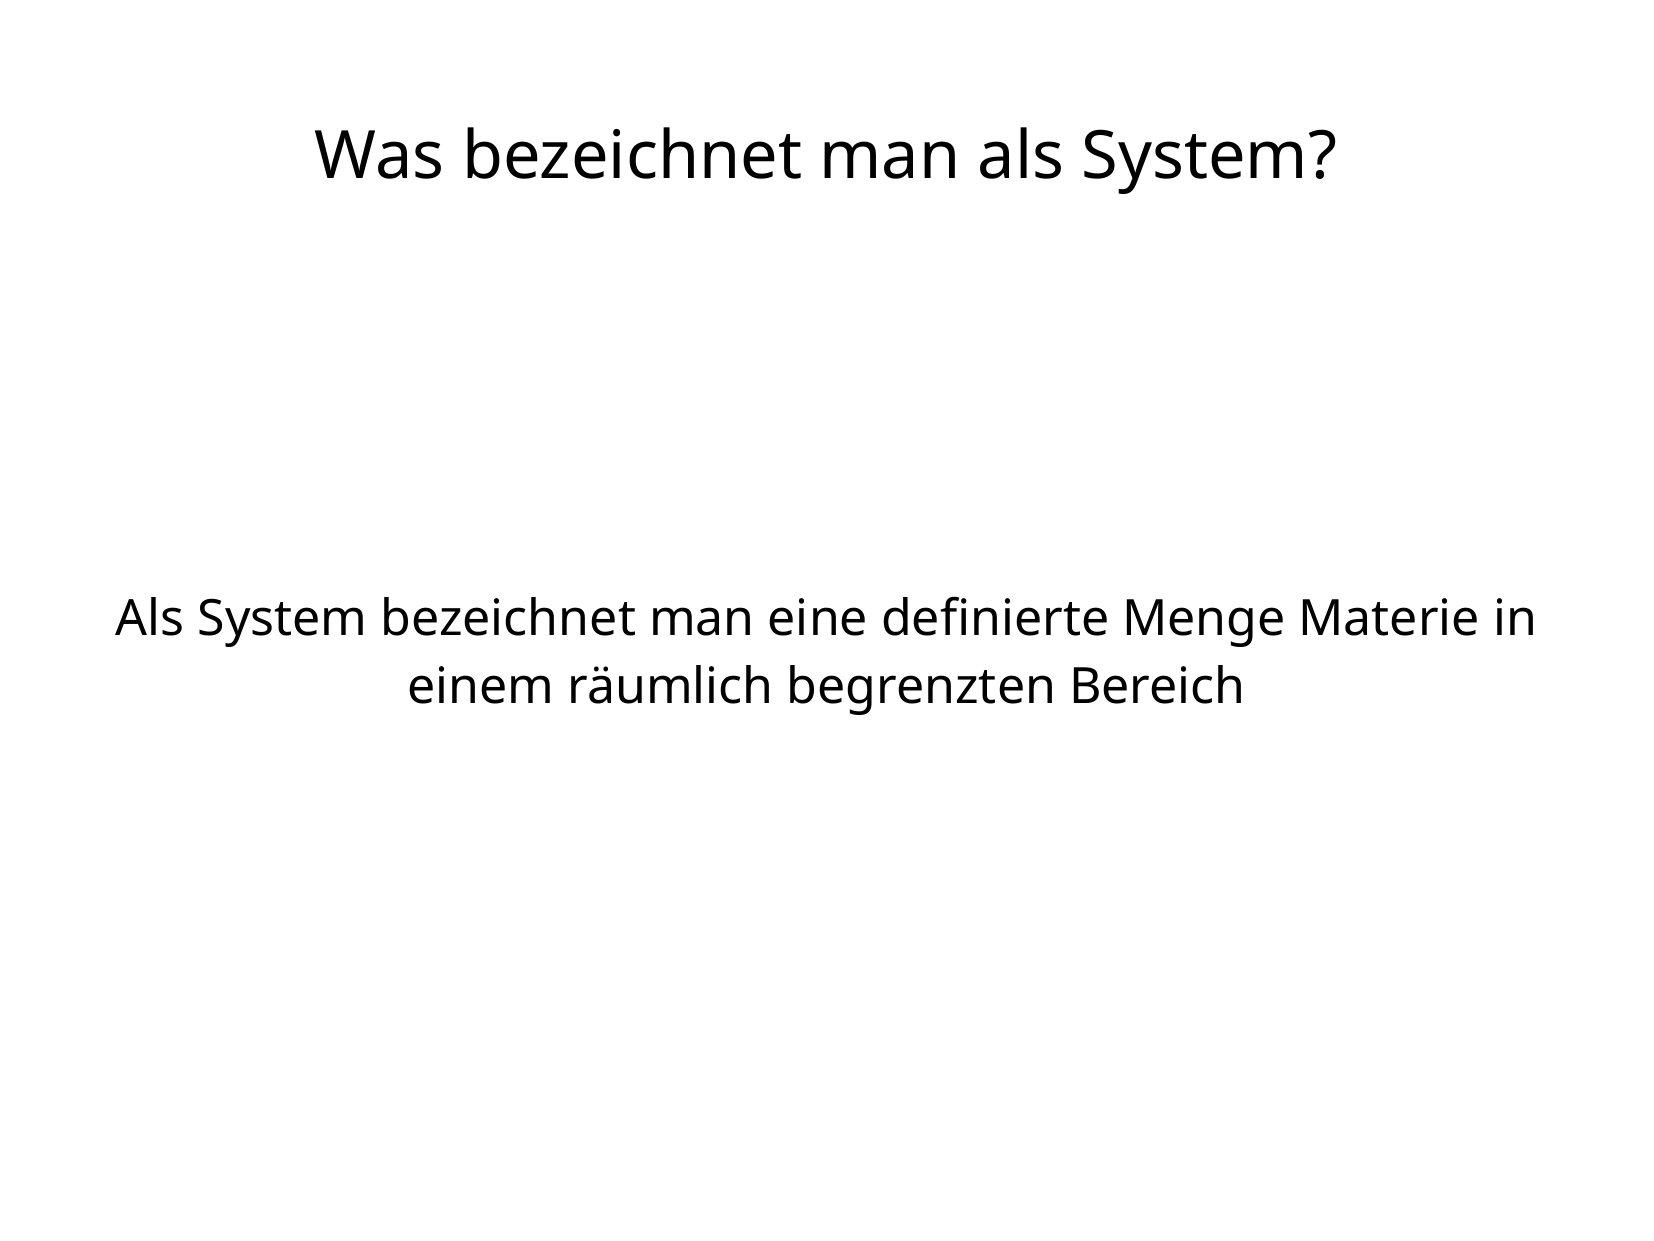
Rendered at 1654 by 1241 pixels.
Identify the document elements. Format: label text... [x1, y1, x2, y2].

title Was bezeichnet man als System? [82, 49, 1571, 257]
subtitle Als System bezeichnet man eine definierte Menge Materie in einem räumlich begrenzten Bereich [82, 290, 1571, 1010]
